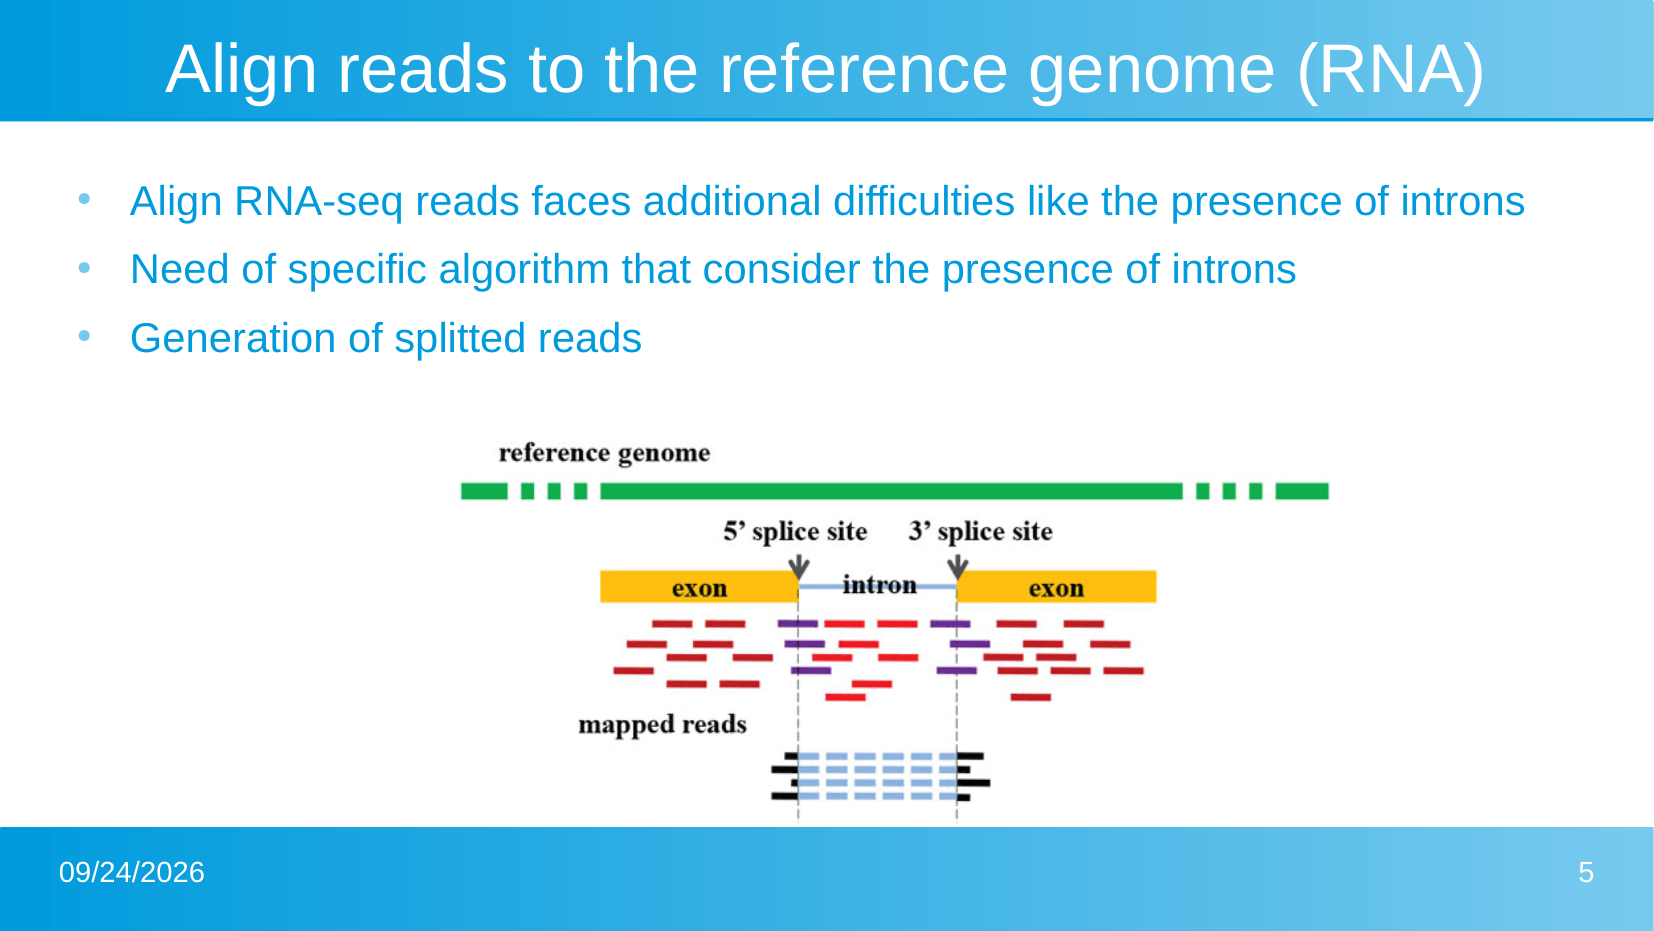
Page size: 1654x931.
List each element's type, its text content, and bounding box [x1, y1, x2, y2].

list Align RNA-seq reads faces additional difficulties like the presence of introns Need of specific algorithm that consider the presence of introns Generation of splitted reads [59, 177, 1595, 768]
picture [427, 412, 1351, 826]
title Align reads to the reference genome (RNA) [59, 29, 1595, 108]
